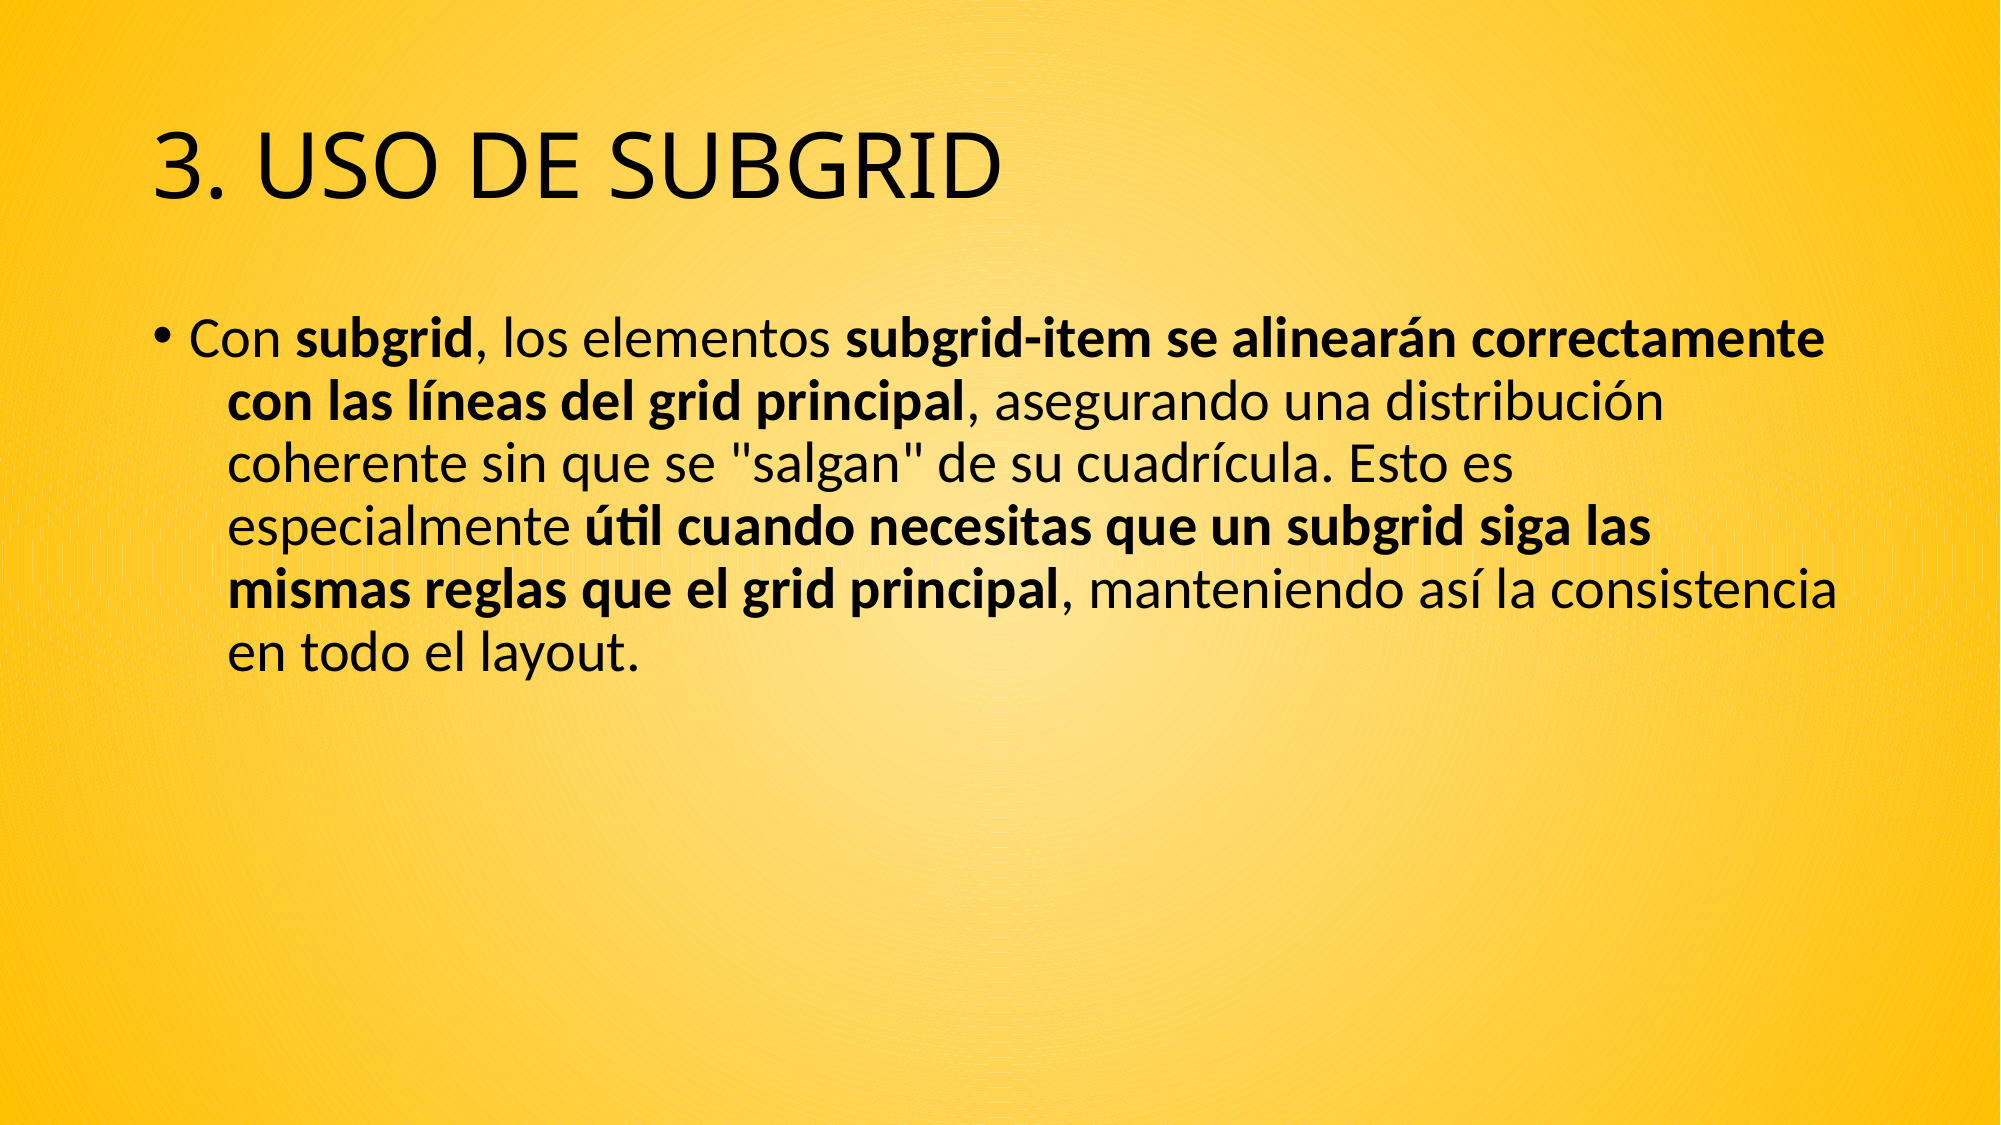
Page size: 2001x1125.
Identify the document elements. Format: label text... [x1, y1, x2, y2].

list Con subgrid, los elementos subgrid-item se alinearán correctamente con las líneas del grid principal, asegurando una distribución coherente sin que se "salgan" de su cuadrícula. Esto es especialmente útil cuando necesitas que un subgrid siga las mismas reglas que el grid principal, manteniendo así la consistencia en todo el layout. [137, 299, 1863, 1014]
title 3. USO DE SUBGRID [137, 59, 1863, 278]
